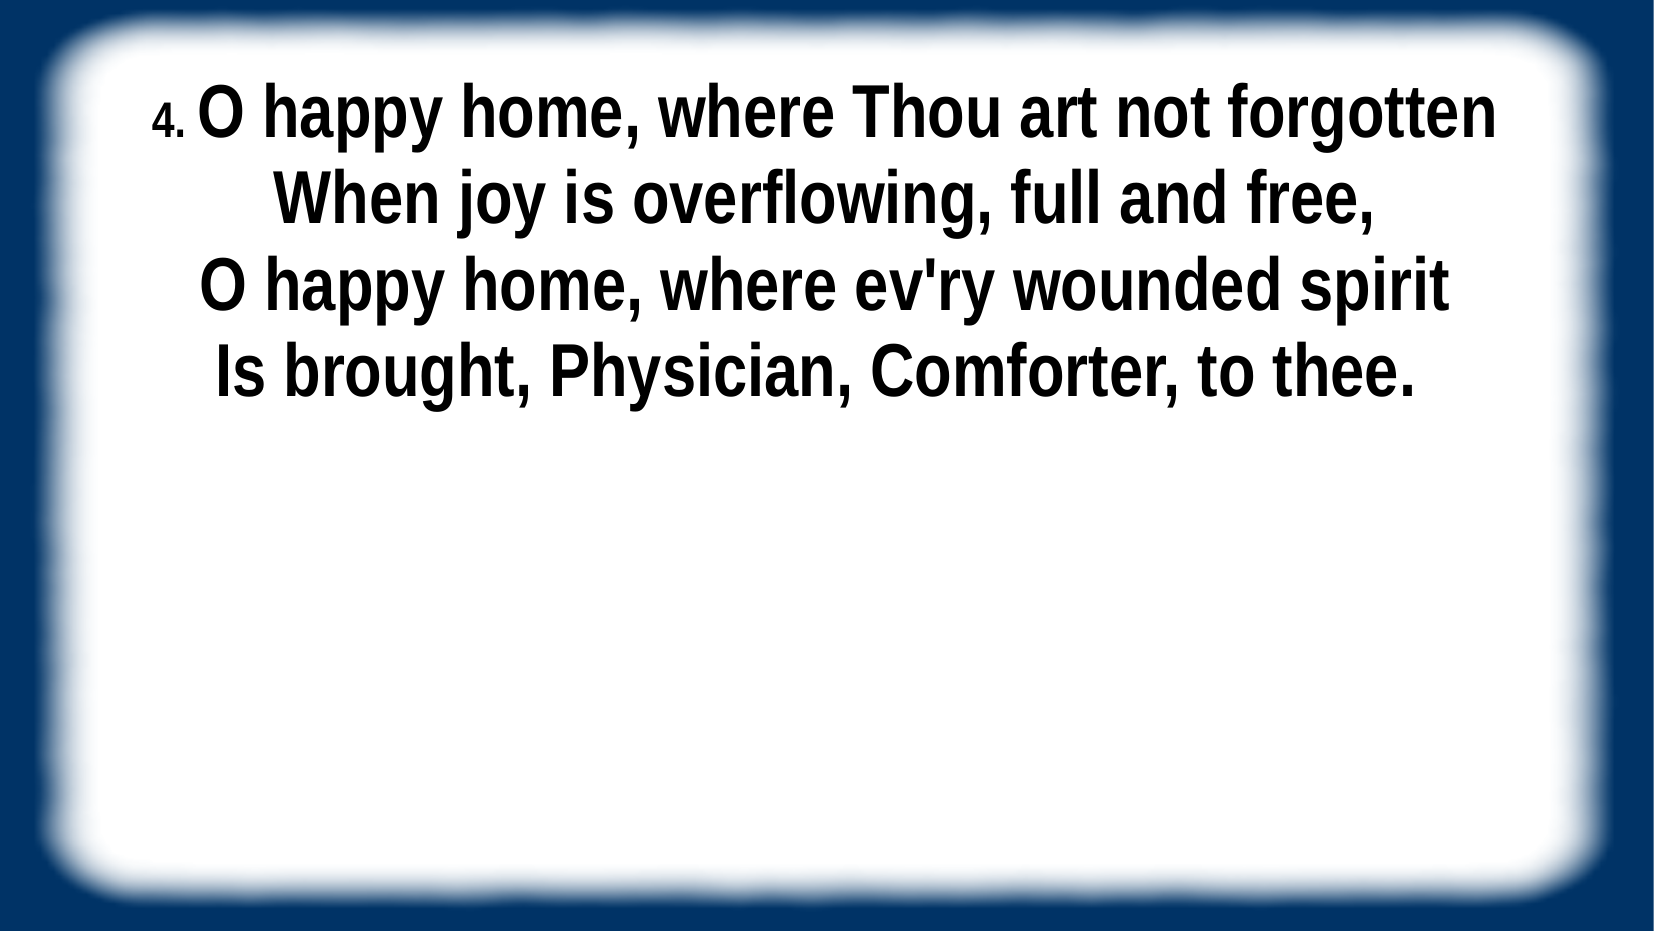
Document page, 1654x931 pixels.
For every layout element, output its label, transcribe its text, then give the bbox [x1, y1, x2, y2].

text_box 4. O happy home, where Thou art not forgotten When joy is overflowing, full and free, O happy home, where ev'ry wounded spirit Is brought, Physician, Comforter, to thee. [75, 60, 1576, 436]
picture [0, 0, 1654, 931]
